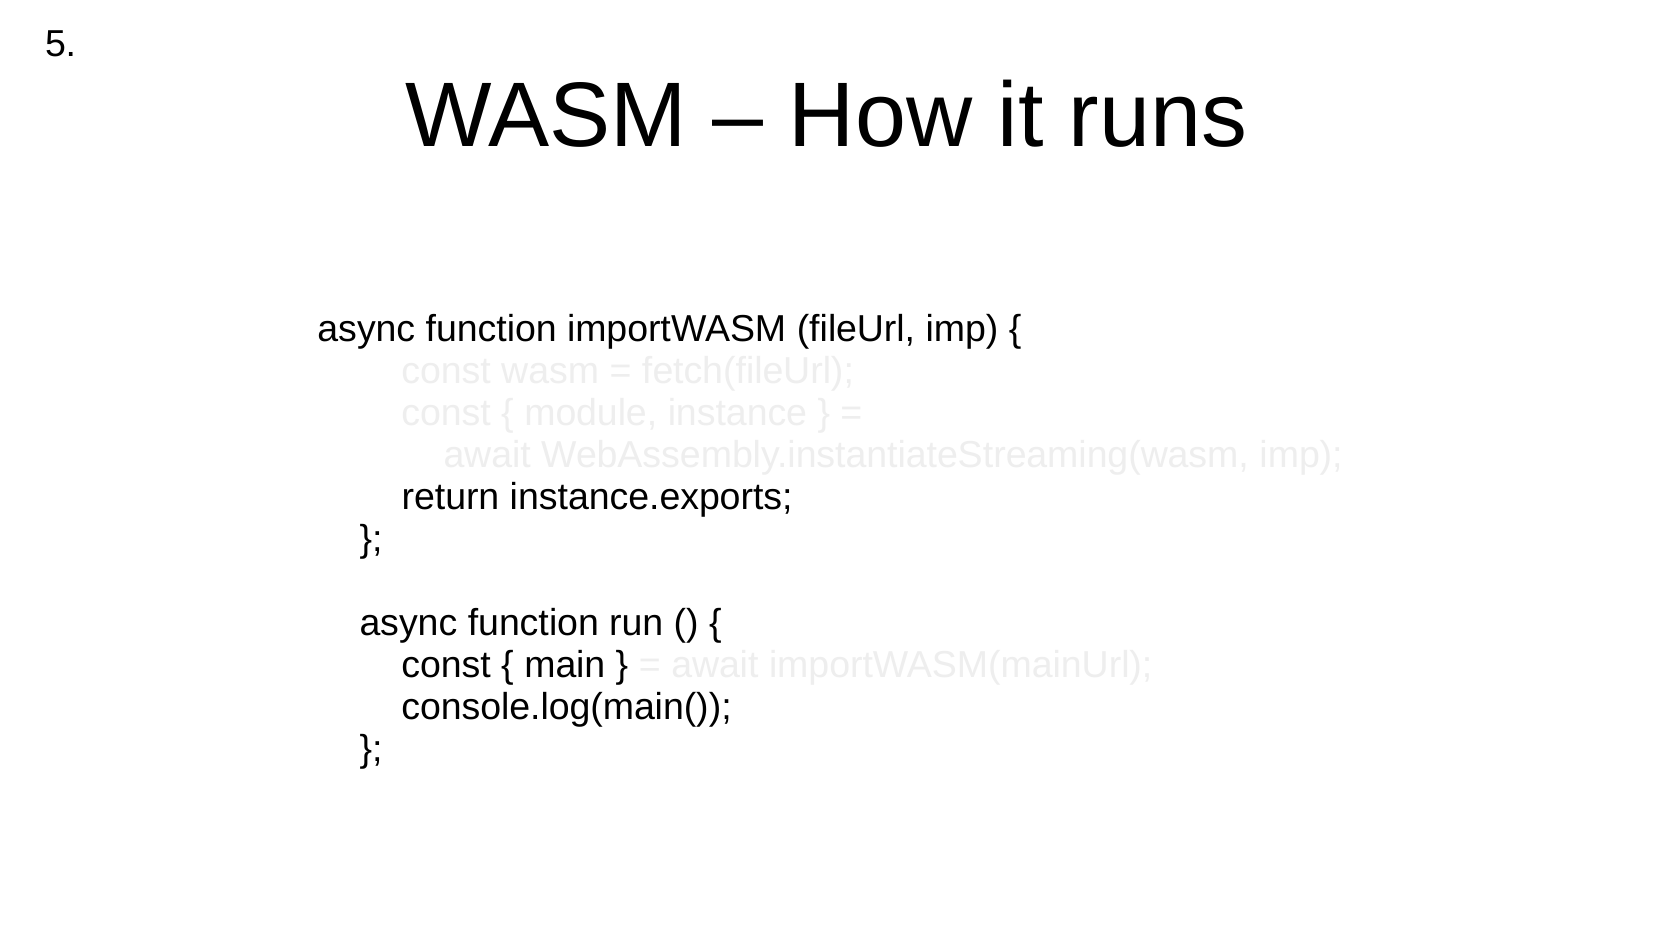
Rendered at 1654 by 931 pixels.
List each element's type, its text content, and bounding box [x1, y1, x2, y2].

text_box async function importWASM (fileUrl, imp) { const wasm = fetch(fileUrl); const { module, instance } = await WebAssembly.instantiateStreaming(wasm, imp); return instance.exports; }; async function run () { const { main } = await importWASM(mainUrl); console.log(main()); }; [302, 300, 1358, 777]
title WASM – How it runs [82, 37, 1571, 193]
text_box 5. [30, 15, 92, 72]
